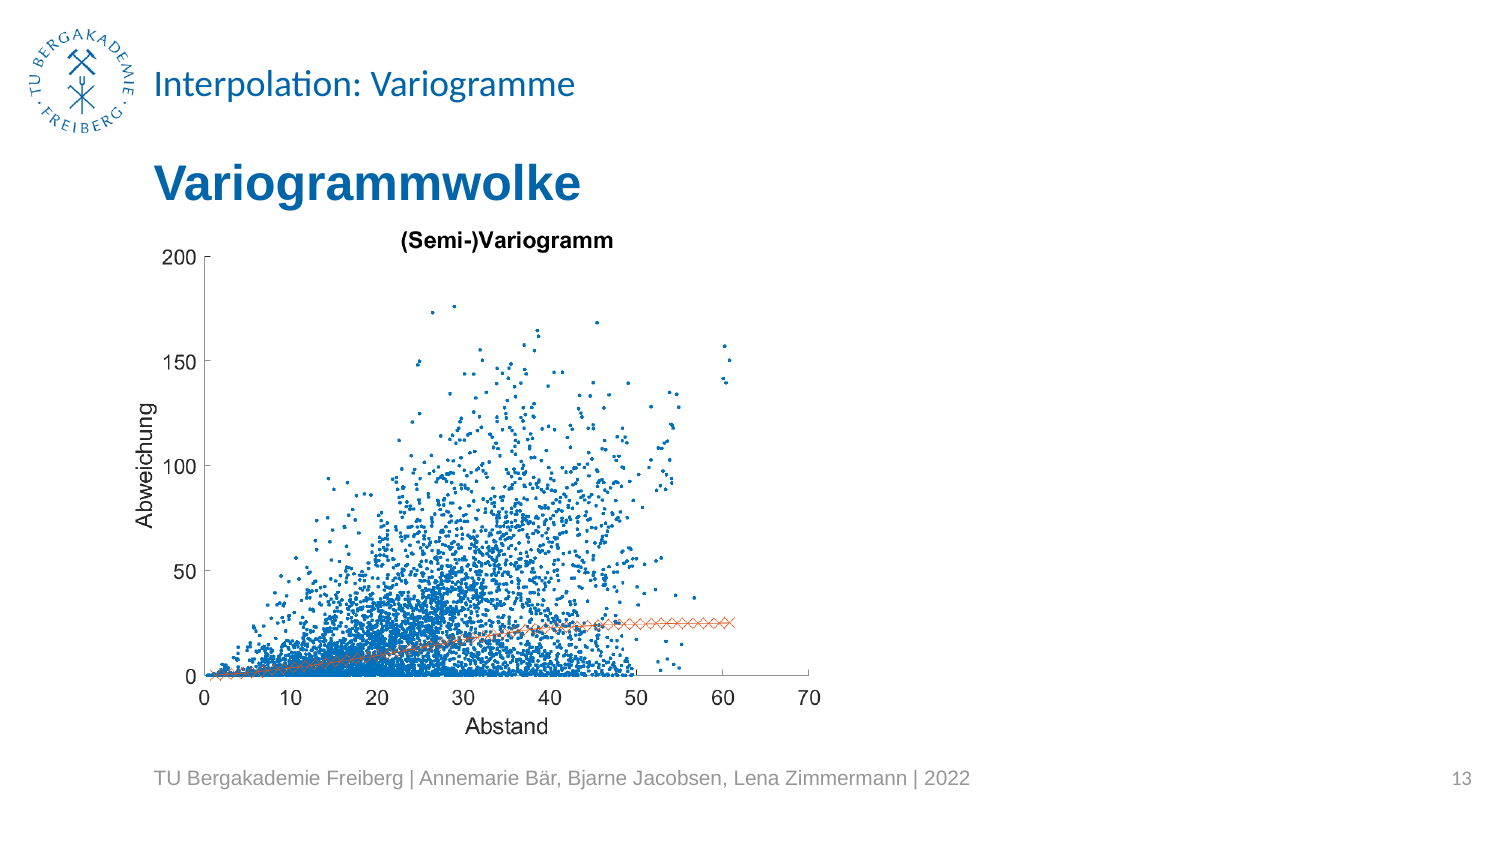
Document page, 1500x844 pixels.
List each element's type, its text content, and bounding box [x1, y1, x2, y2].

slide_number <Foliennummer> [1352, 764, 1473, 825]
list Variogrammwolke [153, 150, 1353, 221]
picture [103, 217, 883, 739]
footer TU Bergakademie Freiberg | Annemarie Bär, Bjarne Jacobsen, Lena Zimmermann | 2022 [153, 764, 1353, 824]
title Interpolation: Variogramme [153, 29, 1353, 133]
picture [29, 29, 134, 133]
